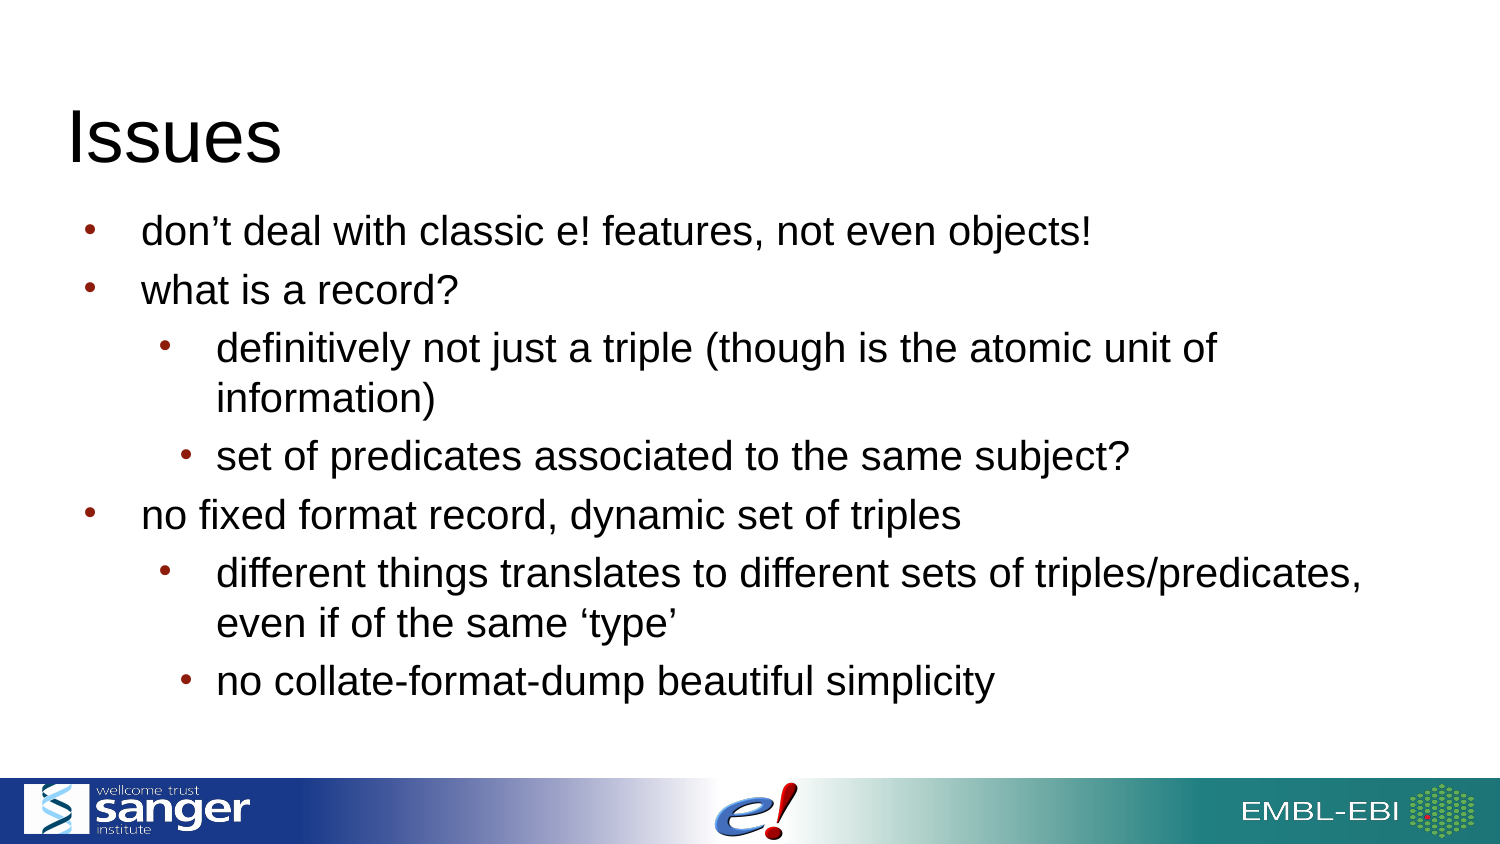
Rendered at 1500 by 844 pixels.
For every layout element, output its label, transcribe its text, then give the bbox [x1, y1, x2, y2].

picture [0, 778, 1500, 844]
list don’t deal with classic e! features, not even objects! what is a record? definitively not just a triple (though is the atomic unit of information) set of predicates associated to the same subject? no fixed format record, dynamic set of triples different things translates to different sets of triples/predicates, even if of the same ‘type’ no collate-format-dump beautiful simplicity [51, 189, 1449, 750]
title Issues [51, 72, 1449, 167]
